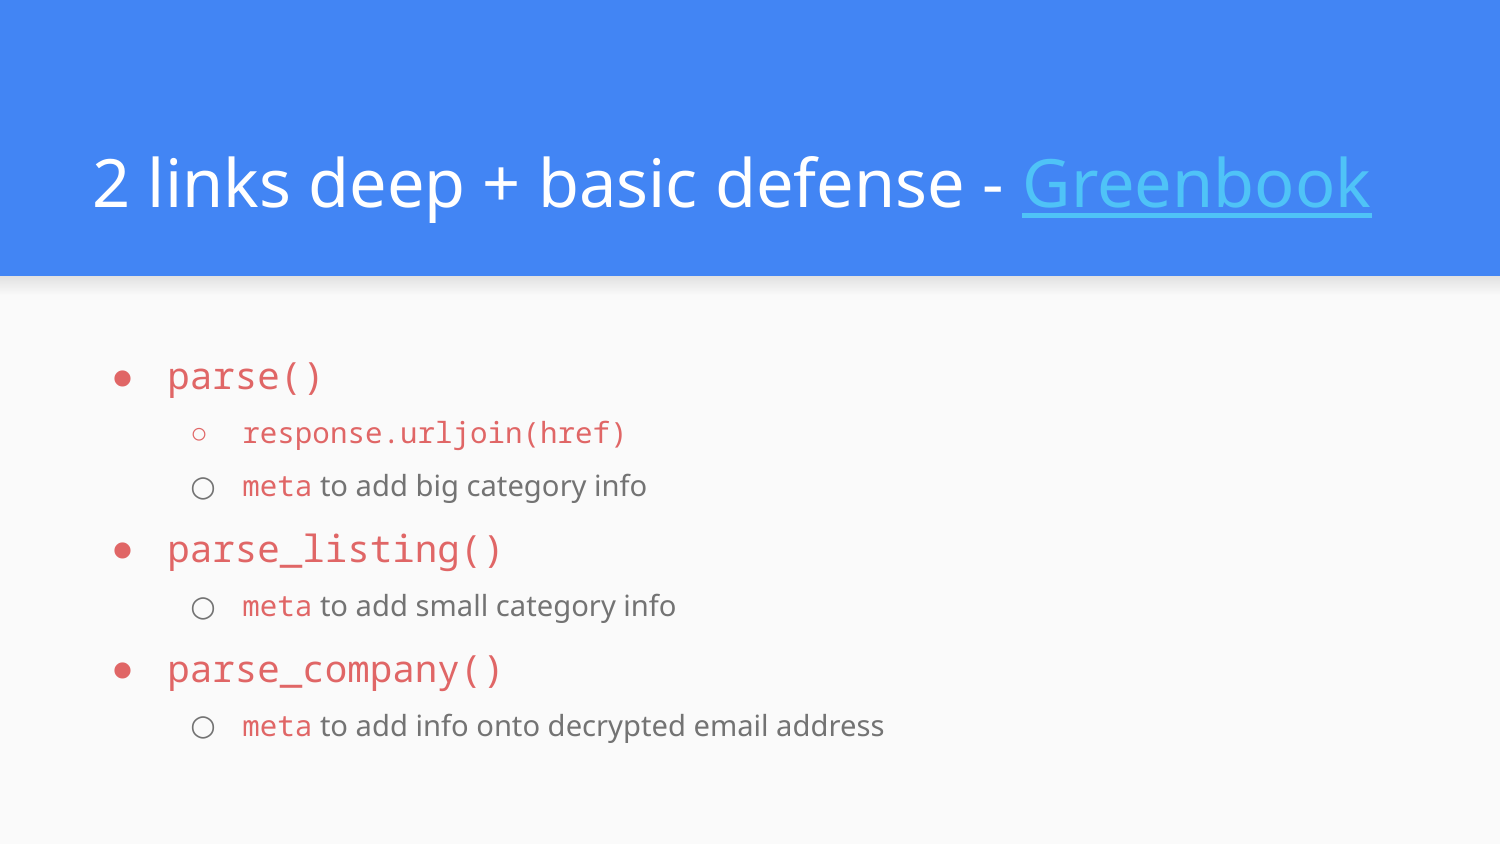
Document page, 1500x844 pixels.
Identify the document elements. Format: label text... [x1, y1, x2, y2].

title 2 links deep + basic defense - Greenbook [77, 121, 1427, 248]
list parse() response.urljoin(href) meta to add big category info parse_listing() meta to add small category info parse_company() meta to add info onto decrypted email address [77, 314, 1427, 760]
